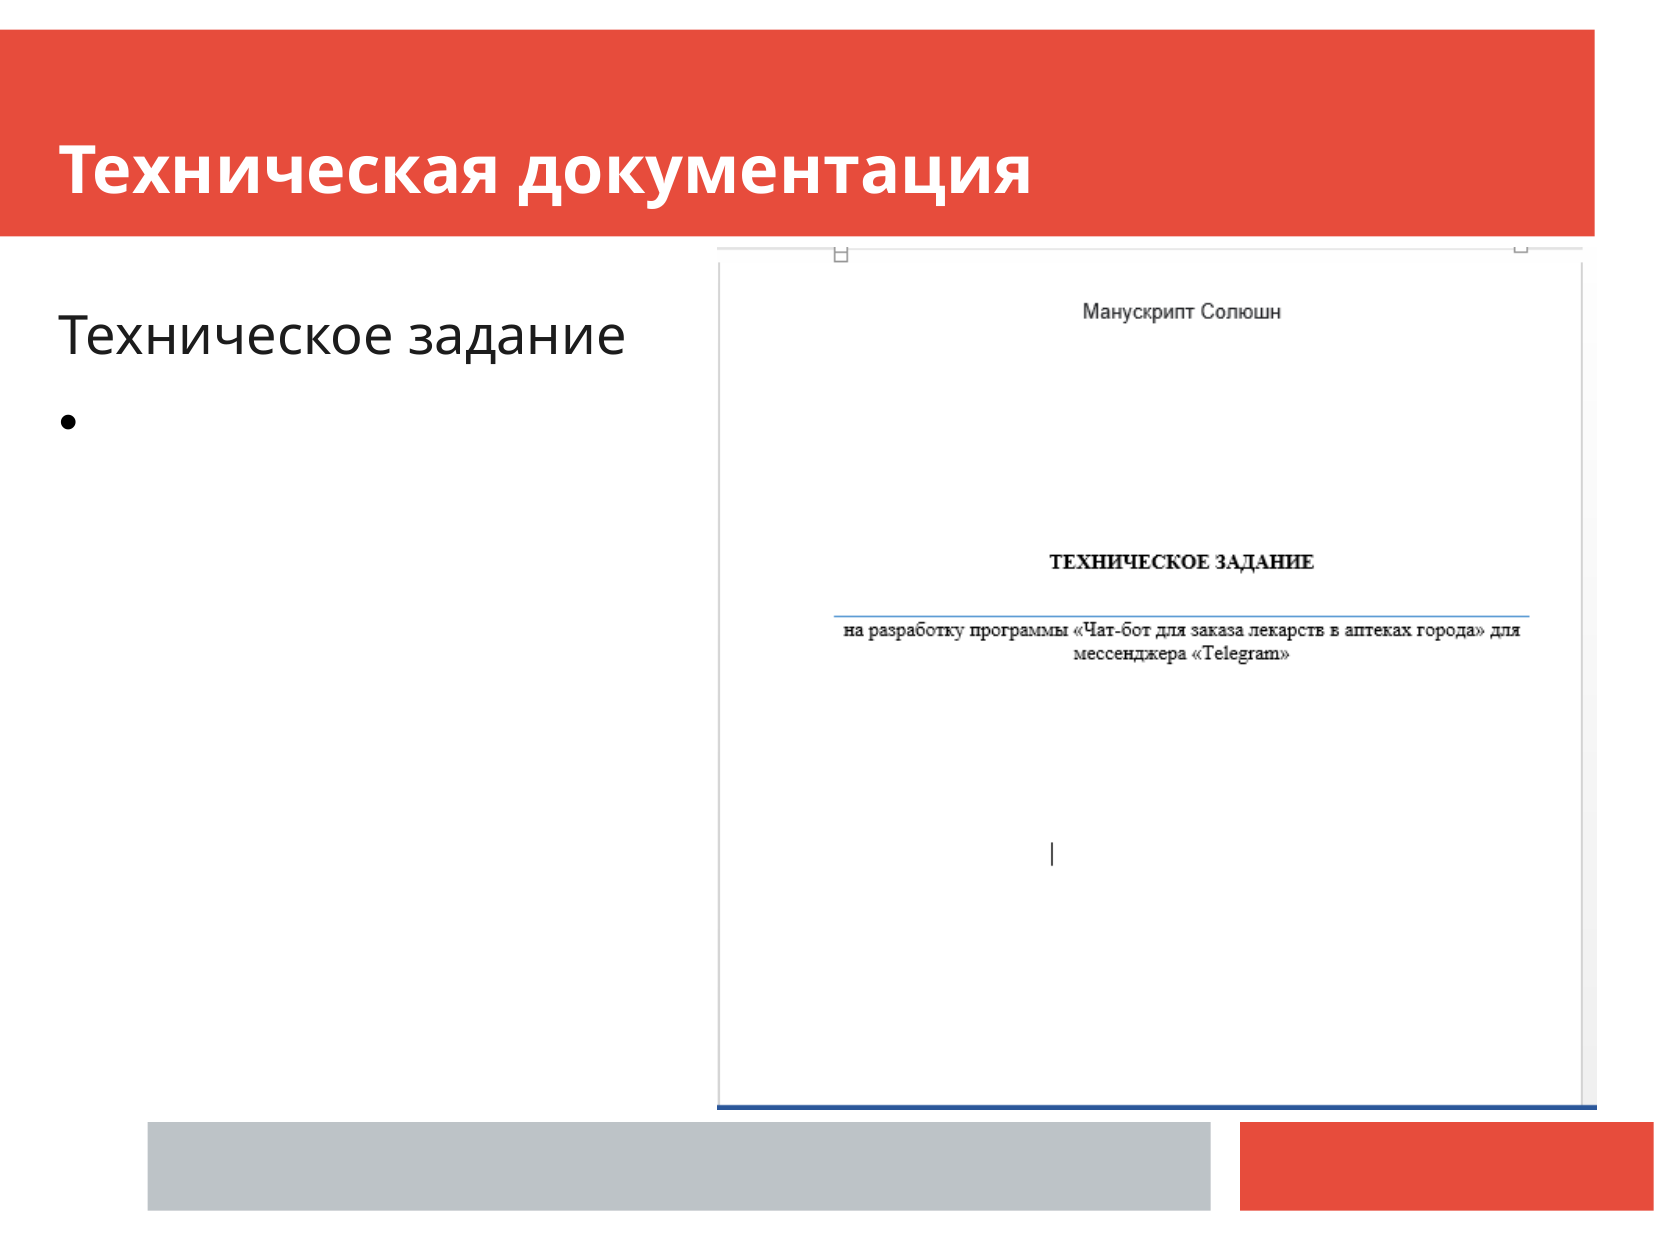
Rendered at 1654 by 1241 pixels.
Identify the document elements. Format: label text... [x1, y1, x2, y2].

list Техническое задание [59, 300, 669, 409]
title Техническая документация [59, 59, 1595, 207]
picture [717, 247, 1597, 1110]
